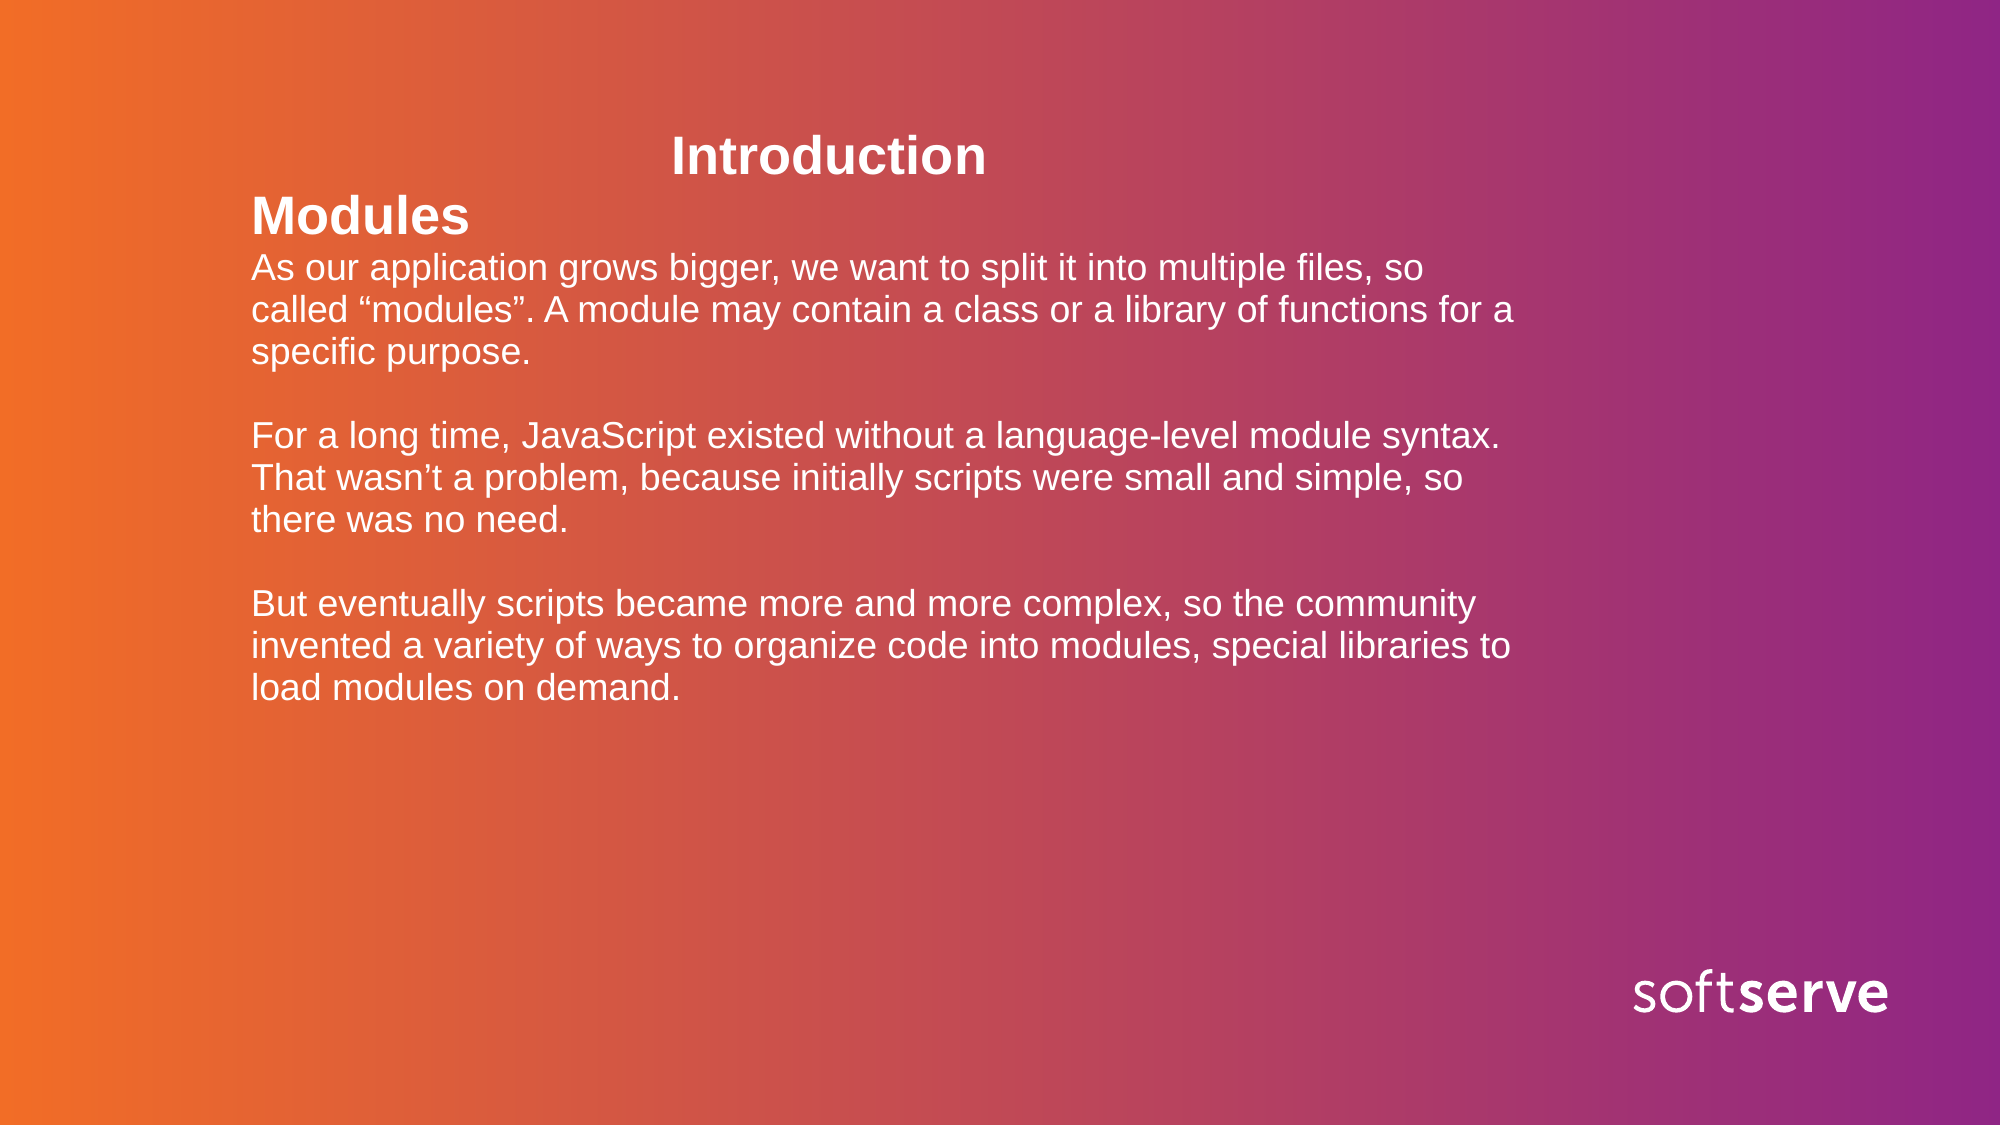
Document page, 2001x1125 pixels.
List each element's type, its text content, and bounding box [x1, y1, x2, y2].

text_box Introduction Modules As our application grows bigger, we want to split it into multiple files, so called “modules”. A module may contain a class or a library of functions for a specific purpose. For a long time, JavaScript existed without a language-level module syntax. That wasn’t a problem, because initially scripts were small and simple, so there was no need. But eventually scripts became more and more complex, so the community invented a variety of ways to organize code into modules, special libraries to load modules on demand. [236, 118, 1536, 716]
